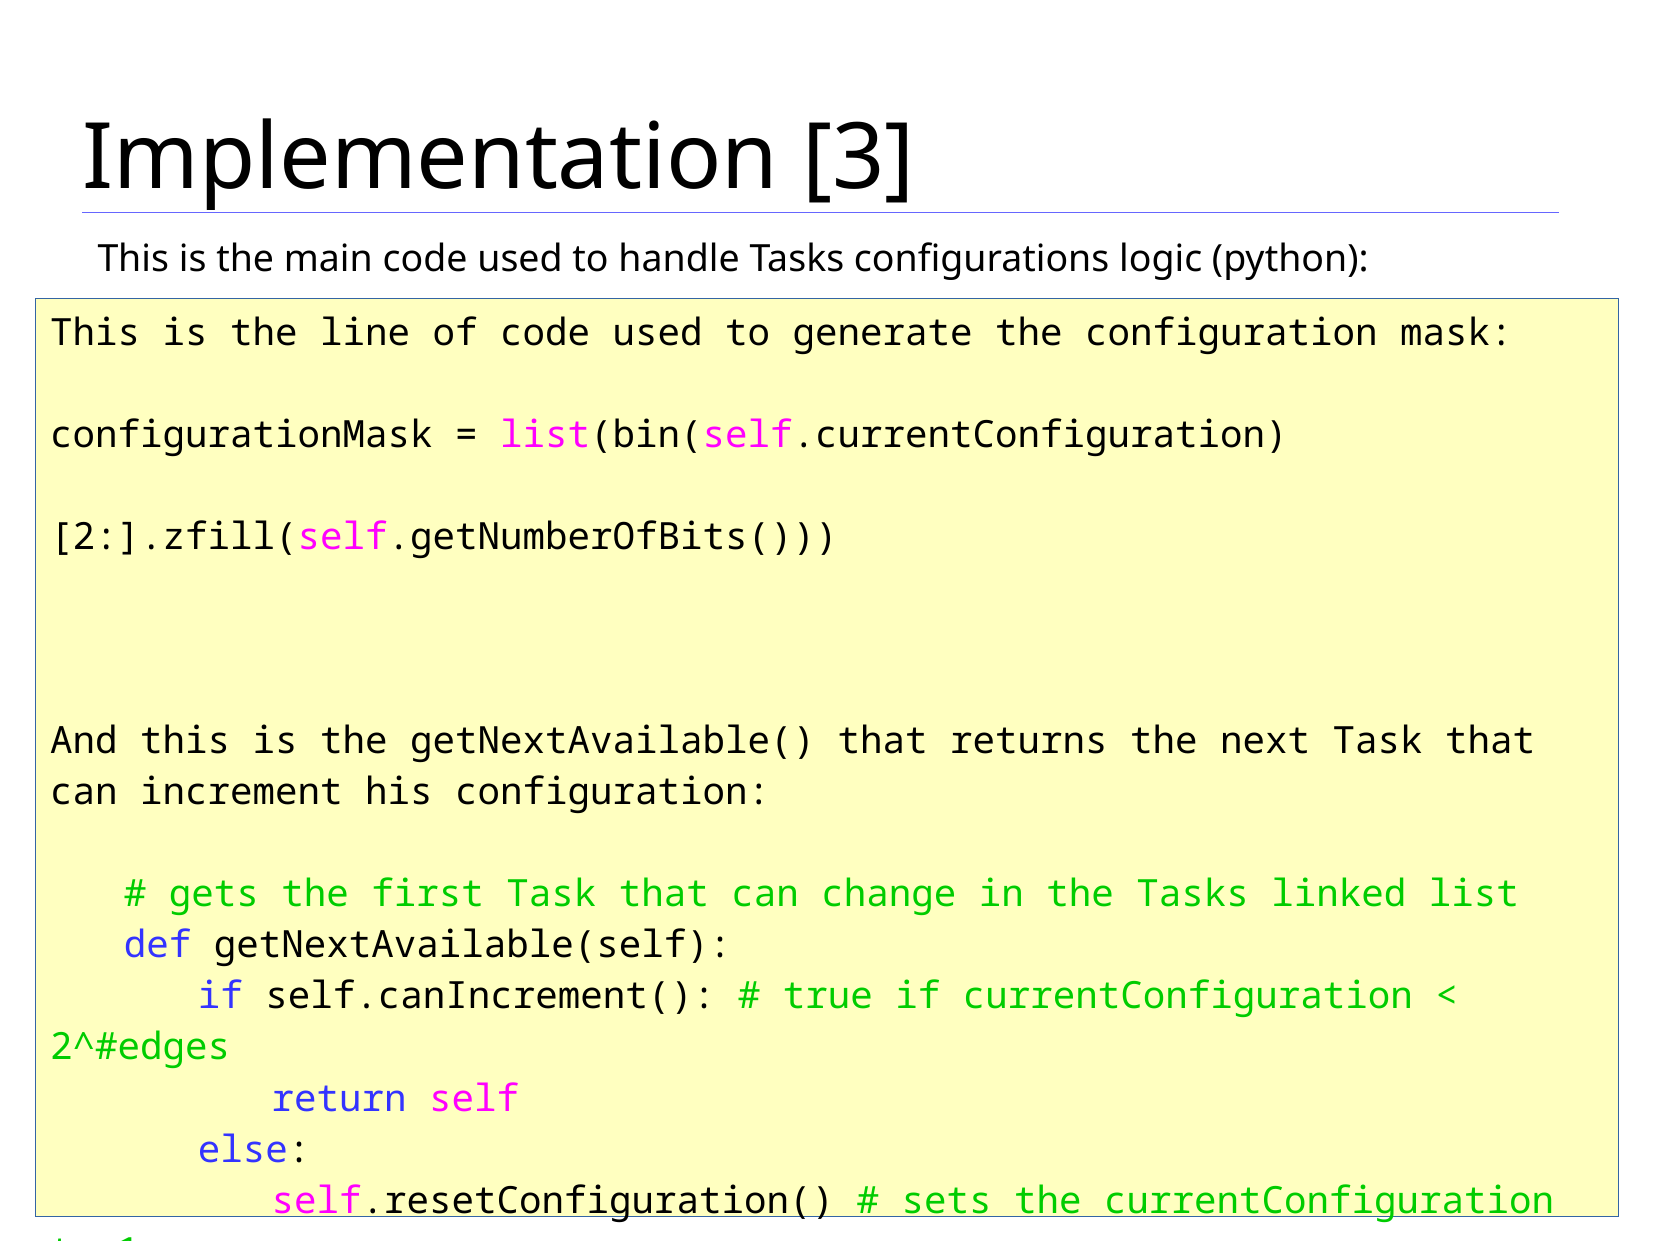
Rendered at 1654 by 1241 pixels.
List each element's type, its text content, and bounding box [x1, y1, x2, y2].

text_box [615, 1195, 625, 1211]
title Implementation [3] [82, 49, 1571, 257]
text_box This is the main code used to handle Tasks configurations logic (python): [82, 224, 1465, 284]
text_box This is the line of code used to generate the configuration mask: configurationMask = list(bin(self.currentConfiguration) [2:].zfill(self.getNumberOfBits())) And this is the getNextAvailable() that returns the next Task that can increment his configuration: # gets the first Task that can change in the Tasks linked list def getNextAvailable(self): if self.canIncrement(): # true if currentConfiguration < 2^#edges return self else: self.resetConfiguration() # sets the currentConfiguration to 1 if self.next != None: return self.next.getNextAvailable() else: return None [35, 298, 1619, 1182]
text_box [1380, 1195, 1390, 1211]
text_box [35, 1182, 1619, 1217]
